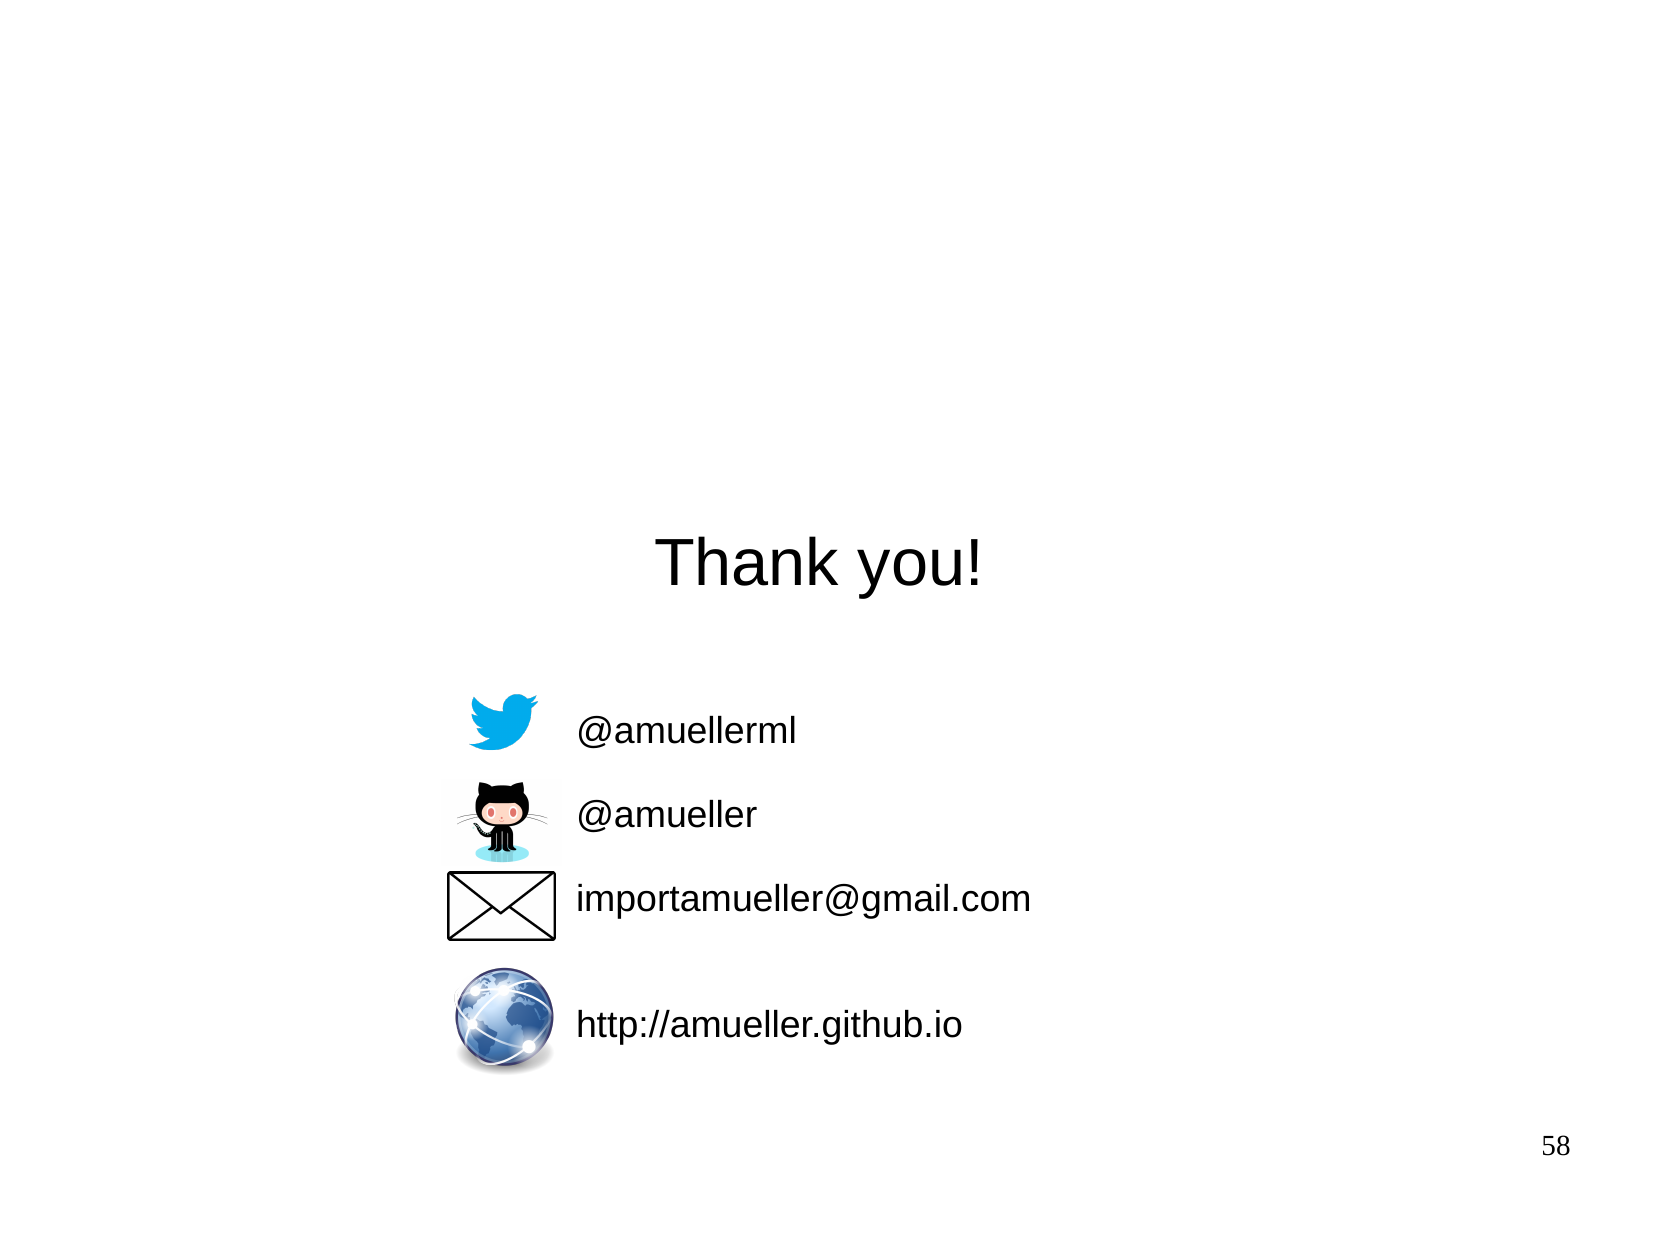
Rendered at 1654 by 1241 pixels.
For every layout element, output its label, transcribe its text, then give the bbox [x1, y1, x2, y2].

picture [447, 871, 556, 941]
text_box @amuellerml @amueller importamueller@gmail.com http://amueller.github.io [561, 660, 1261, 1053]
picture [444, 959, 562, 1077]
picture [441, 664, 562, 866]
subtitle Thank you! [75, 120, 1564, 1081]
